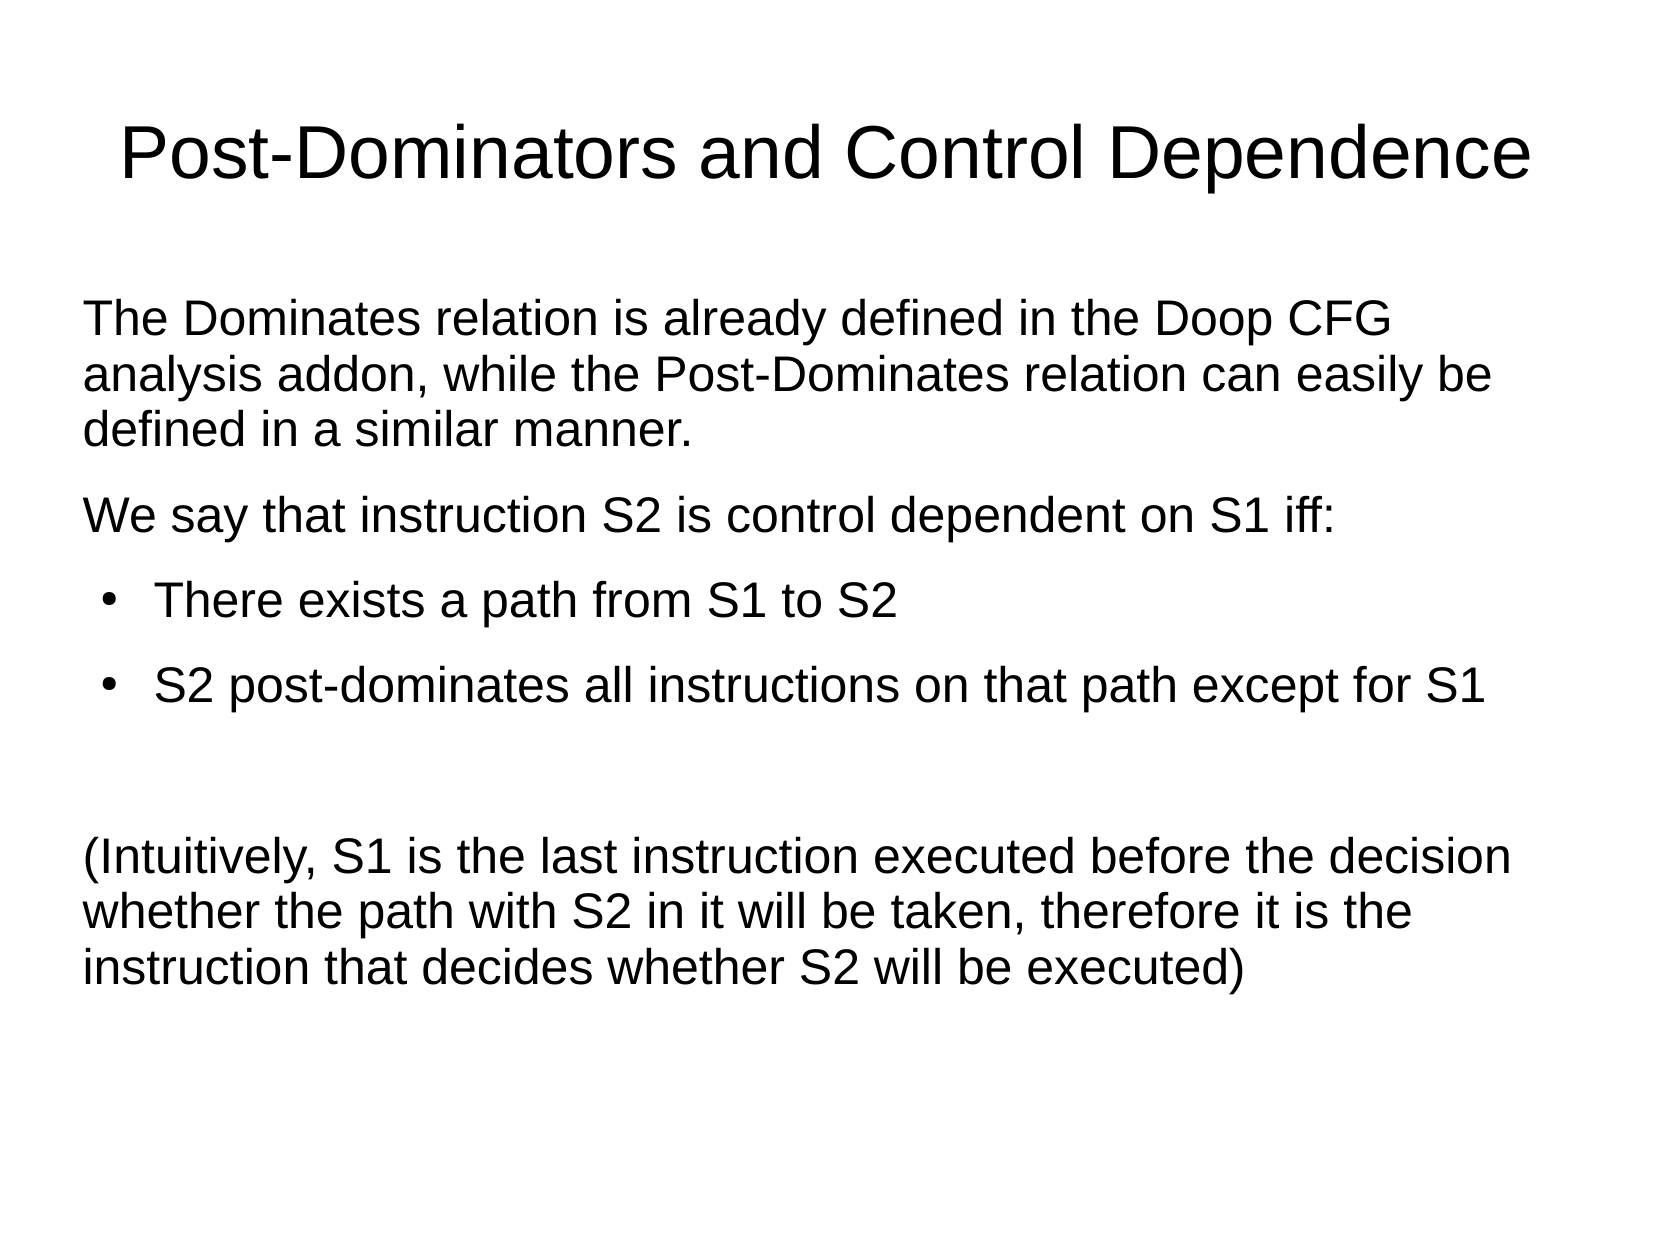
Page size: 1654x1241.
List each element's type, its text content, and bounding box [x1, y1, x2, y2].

title Post-Dominators and Control Dependence [82, 49, 1571, 257]
list The Dominates relation is already defined in the Doop CFG analysis addon, while the Post-Dominates relation can easily be defined in a similar manner. We say that instruction S2 is control dependent on S1 iff: There exists a path from S1 to S2 S2 post-dominates all instructions on that path except for S1 (Intuitively, S1 is the last instruction executed before the decision whether the path with S2 in it will be taken, therefore it is the instruction that decides whether S2 will be executed) [82, 290, 1571, 1010]
